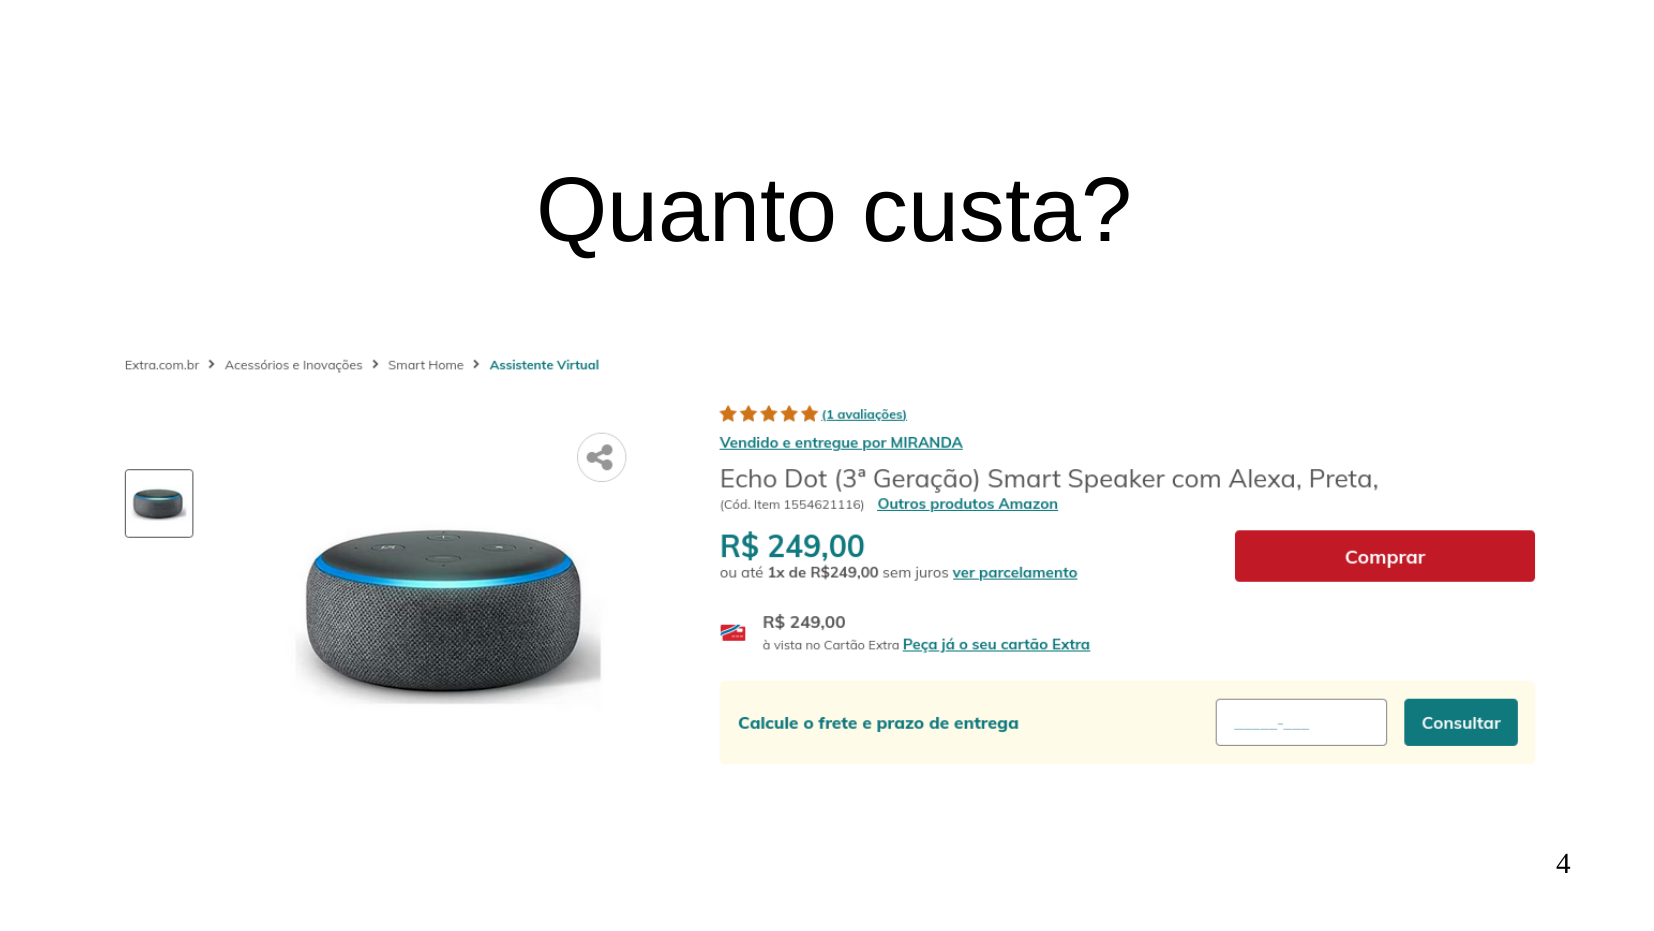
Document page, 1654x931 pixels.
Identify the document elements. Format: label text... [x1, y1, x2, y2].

picture [82, 334, 1579, 805]
title Quanto custa? [91, 132, 1580, 288]
